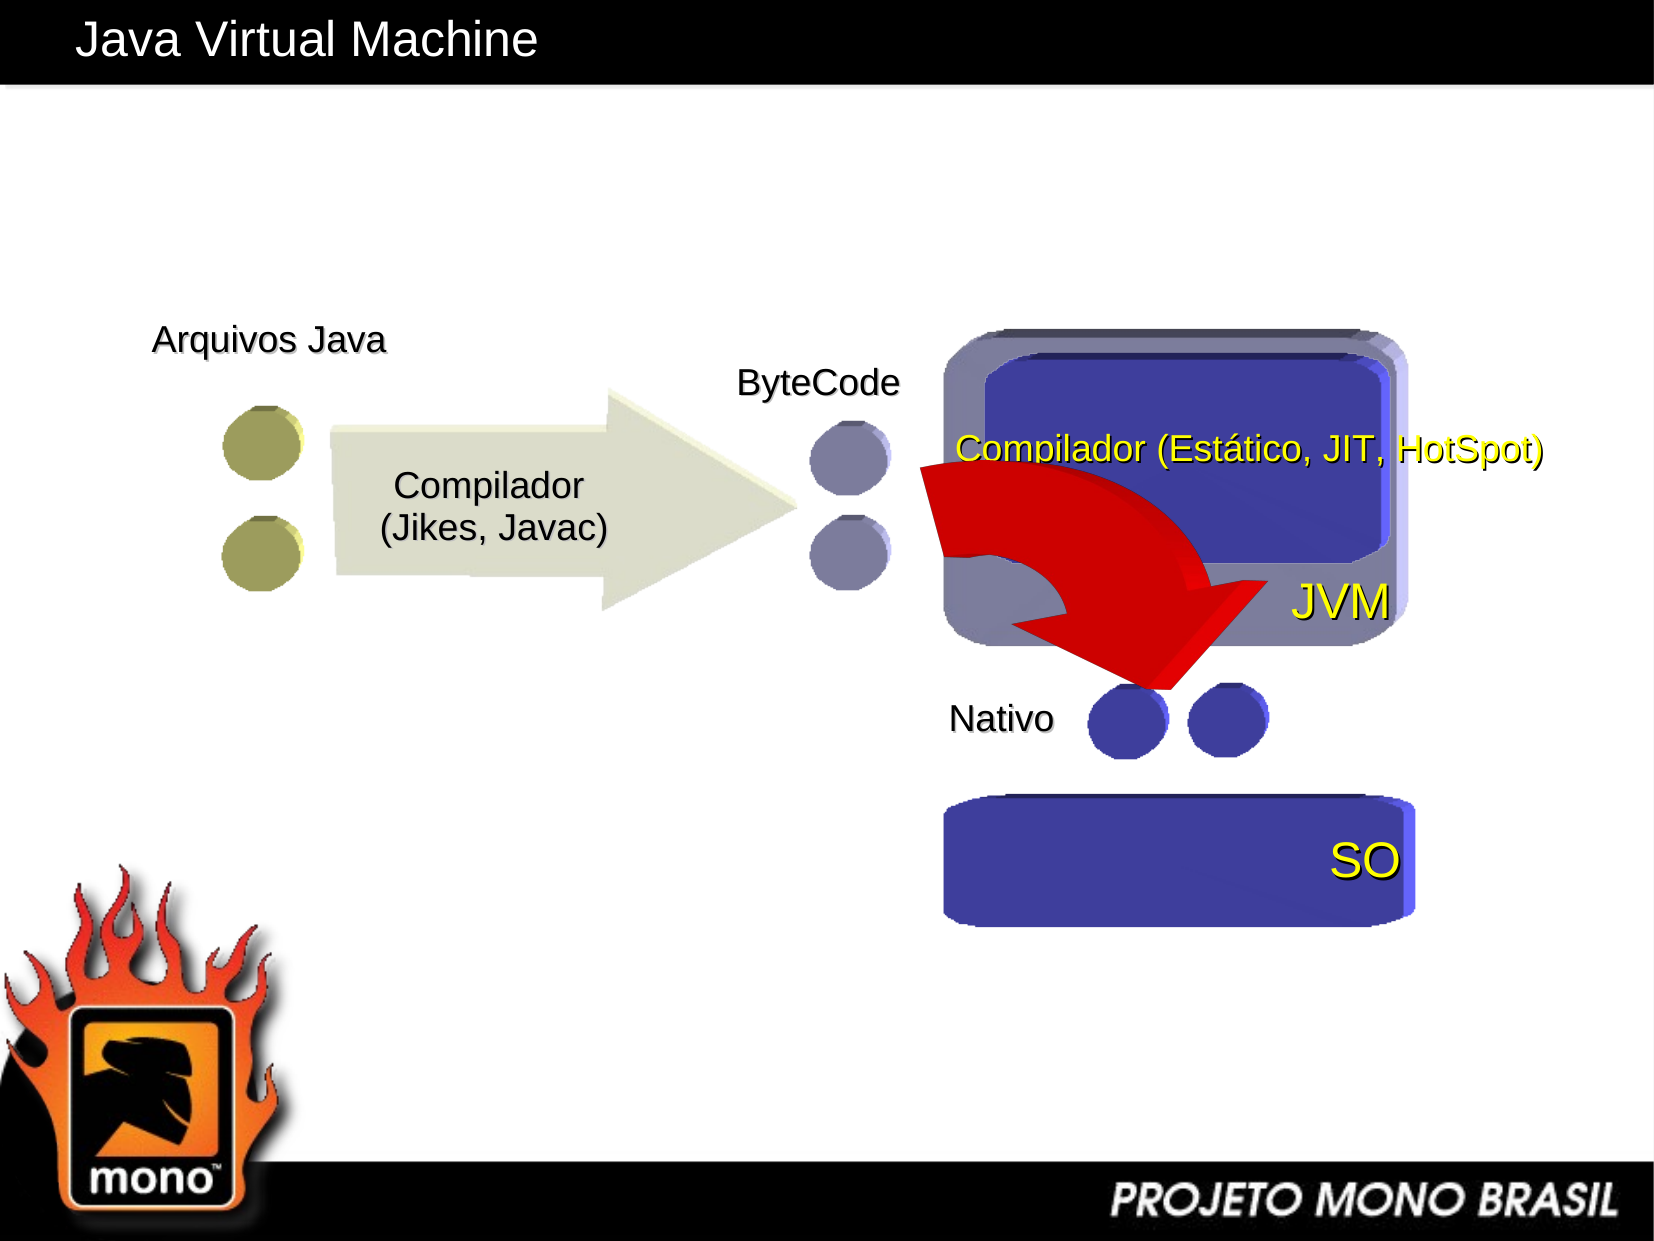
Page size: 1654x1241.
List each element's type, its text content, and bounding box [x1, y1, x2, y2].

text_box JVM [1263, 576, 1420, 630]
text_box Compilador (Estático, JIT, HotSpot) [940, 422, 1559, 478]
title Java Virtual Machine [75, 0, 1488, 83]
text_box Nativo [933, 692, 1070, 748]
text_box [921, 460, 1266, 690]
picture [0, 85, 1654, 1241]
text_box ByteCode [721, 356, 916, 411]
text_box Arquivos Java [136, 313, 402, 369]
text_box Compilador (Jikes, Javac) [354, 459, 624, 556]
text_box SO [1287, 835, 1444, 890]
